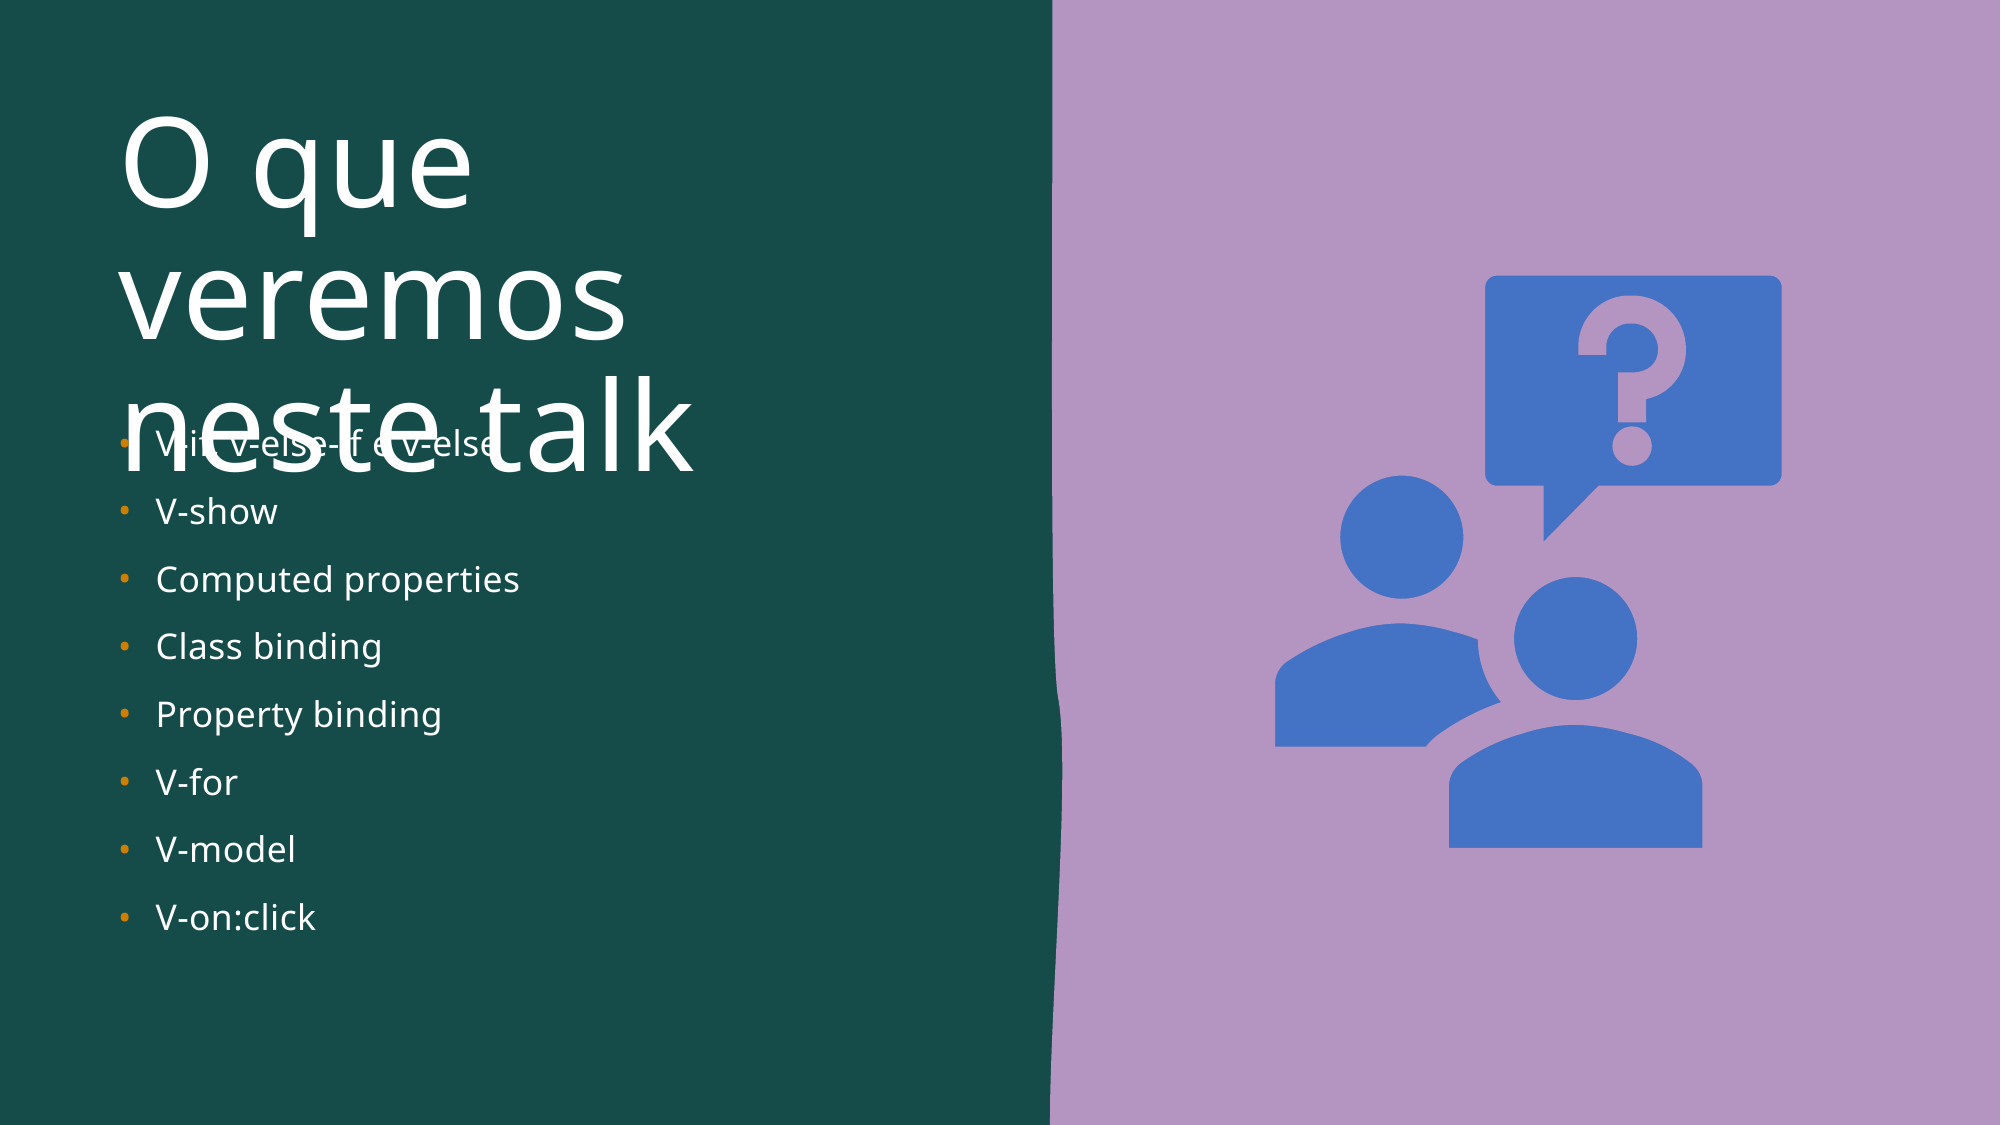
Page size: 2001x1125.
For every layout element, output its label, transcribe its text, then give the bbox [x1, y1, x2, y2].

picture [1177, 210, 1880, 914]
list V-if, v-else-if e v-else V-show Computed properties Class binding Property binding V-for V-model V-on:click [118, 416, 938, 945]
title O que veremos neste talk [118, 101, 938, 344]
text_box [0, 0, 2000, 1125]
